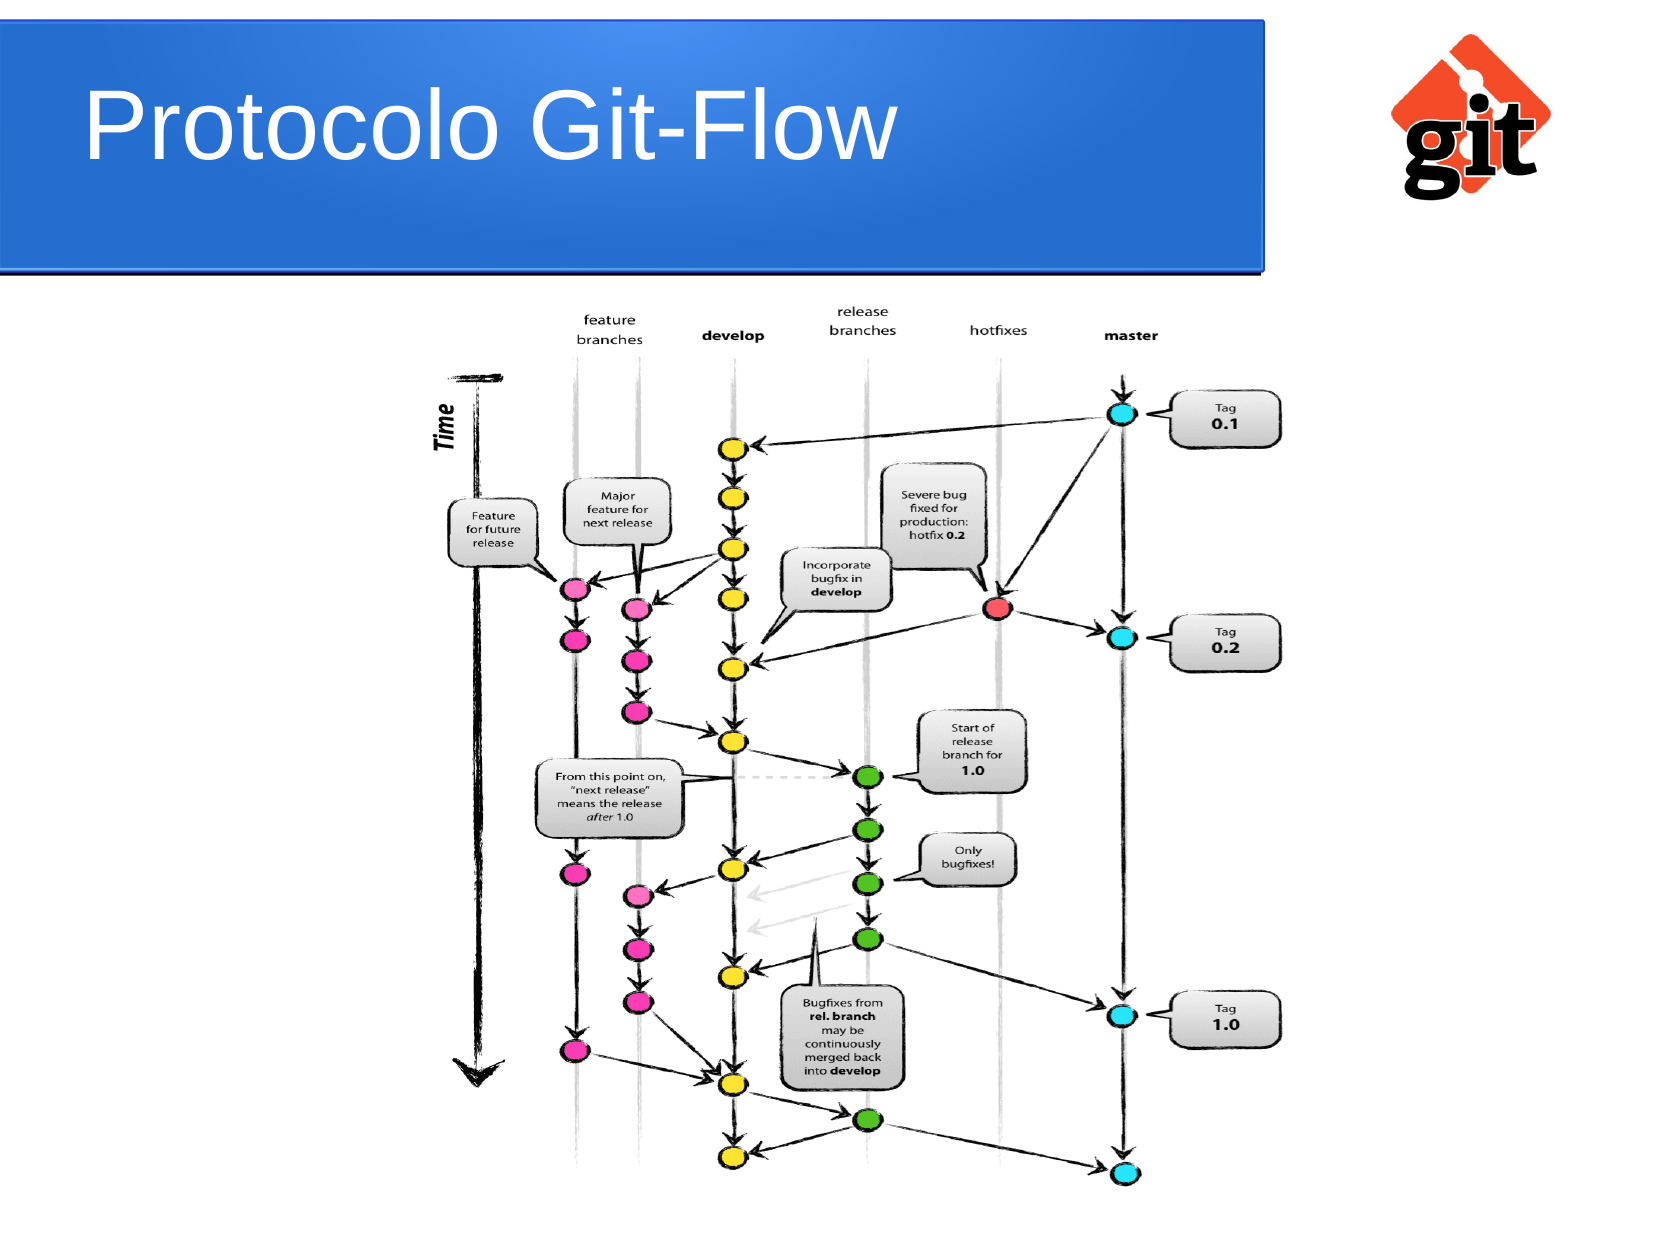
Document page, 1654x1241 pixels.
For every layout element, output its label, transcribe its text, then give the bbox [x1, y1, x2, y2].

picture [419, 300, 1294, 1193]
title Protocolo Git-Flow [82, 49, 1371, 201]
picture [1387, 34, 1554, 201]
